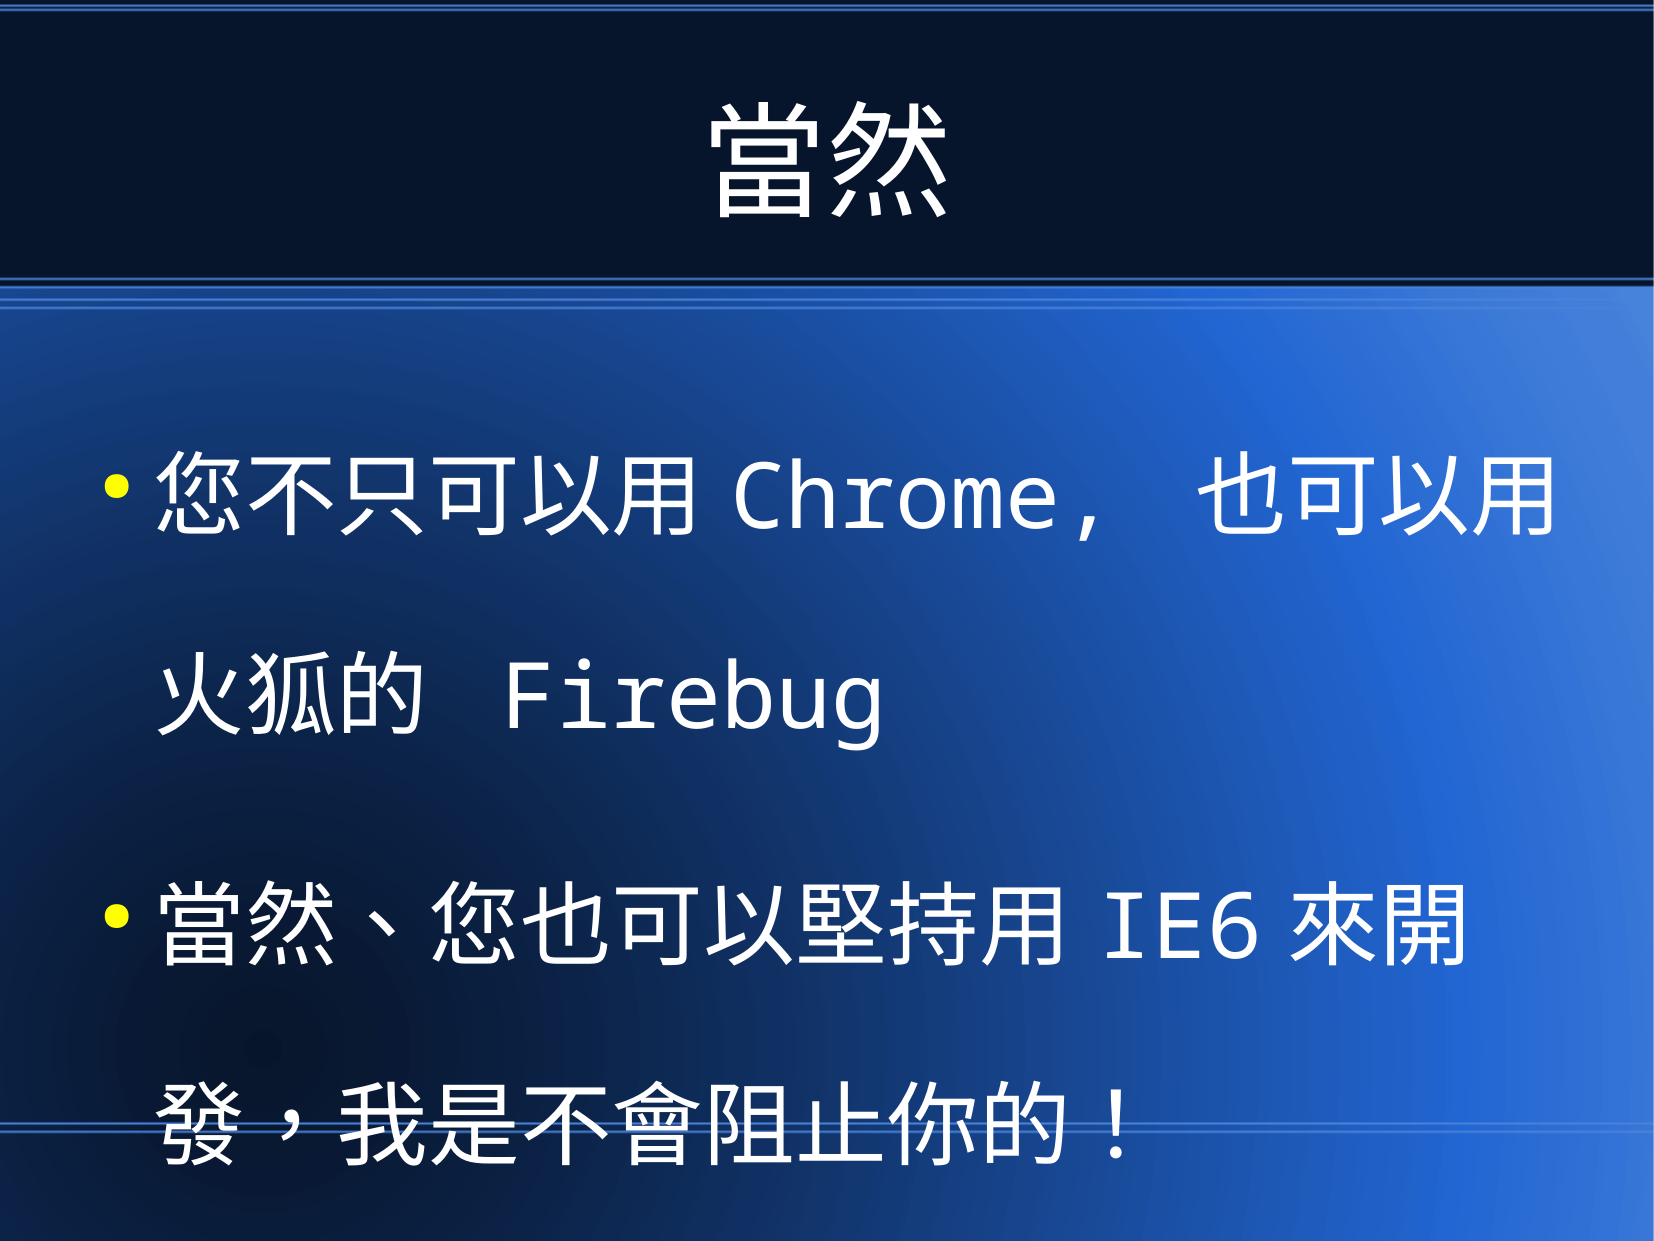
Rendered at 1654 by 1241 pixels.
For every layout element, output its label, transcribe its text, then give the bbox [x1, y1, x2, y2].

list 您不只可以用Chrome, 也可以用火狐的 Firebug 當然、您也可以堅持用IE6來開發，我是不會阻止你的！ [82, 355, 1571, 1241]
title 當然 [82, 49, 1571, 257]
picture [0, 0, 1654, 1241]
